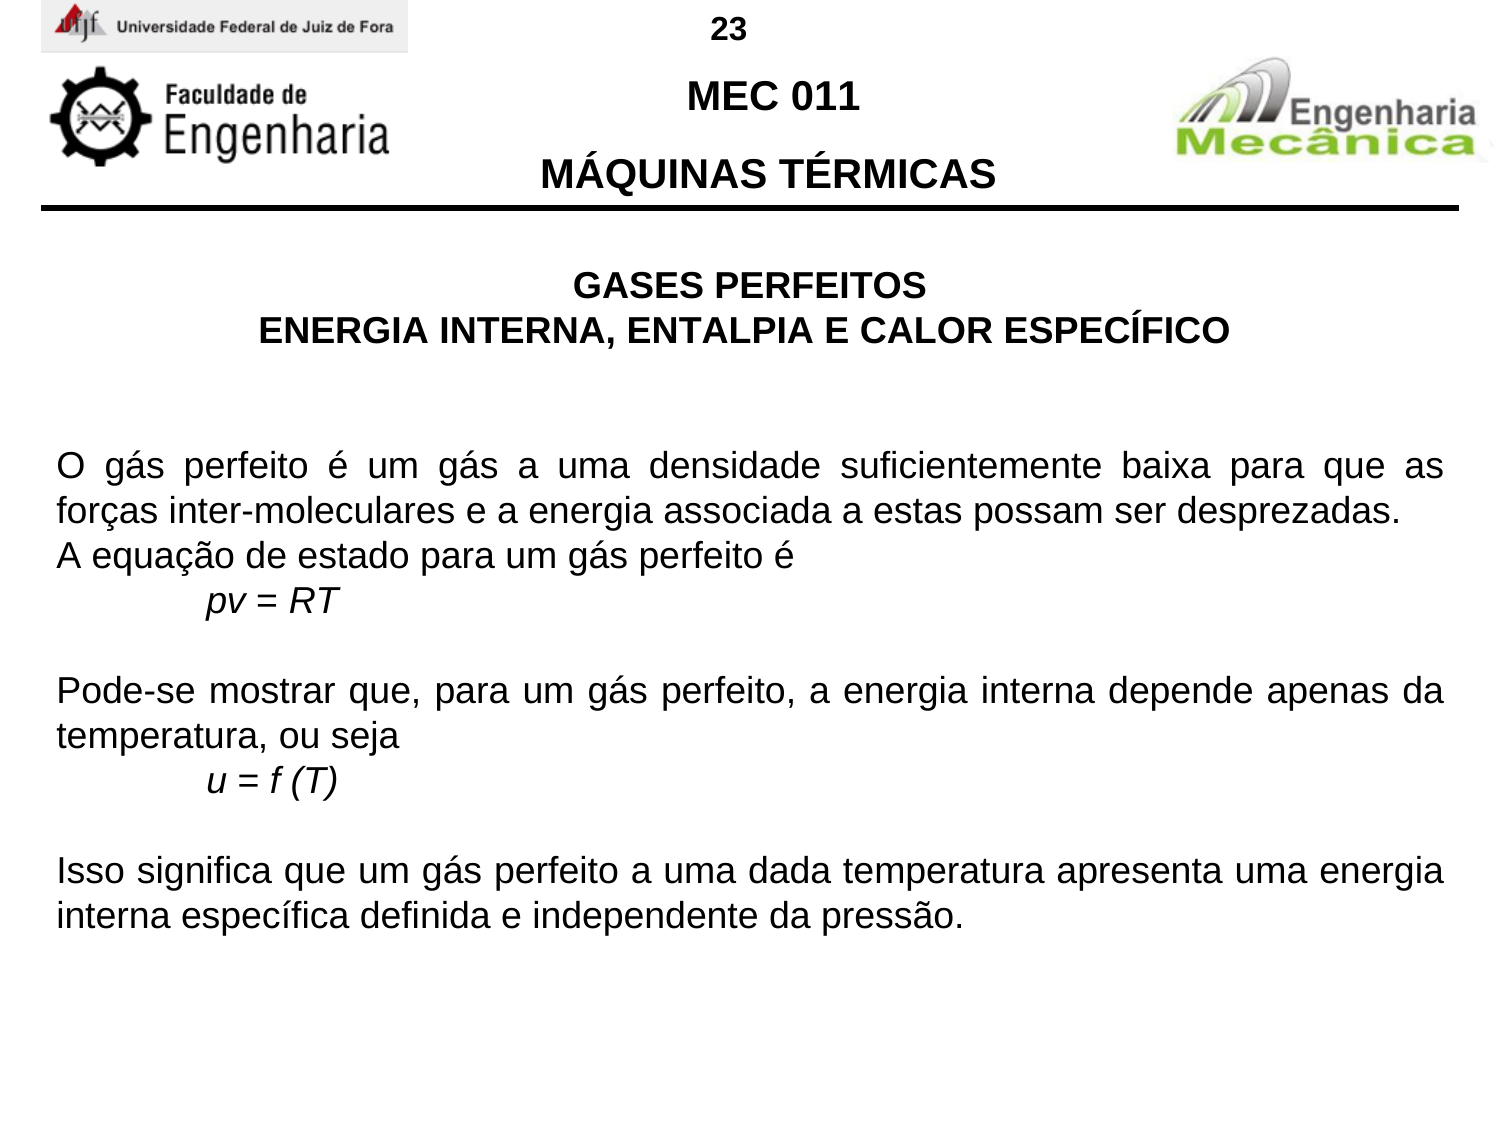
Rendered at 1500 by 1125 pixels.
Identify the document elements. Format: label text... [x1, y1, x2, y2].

text_box GASES PERFEITOS ENERGIA INTERNA, ENTALPIA E CALOR ESPECÍFICO O gás perfeito é um gás a uma densidade suficientemente baixa para que as forças inter-moleculares e a energia associada a estas possam ser desprezadas. A equação de estado para um gás perfeito é pv = RT Pode-se mostrar que, para um gás perfeito, a energia interna depende apenas da temperatura, ou seja u = f (T) Isso significa que um gás perfeito a uma dada temperatura apresenta uma energia interna específica definida e independente da pressão. [41, 253, 1459, 945]
picture [41, 0, 408, 174]
picture [1151, 54, 1500, 167]
